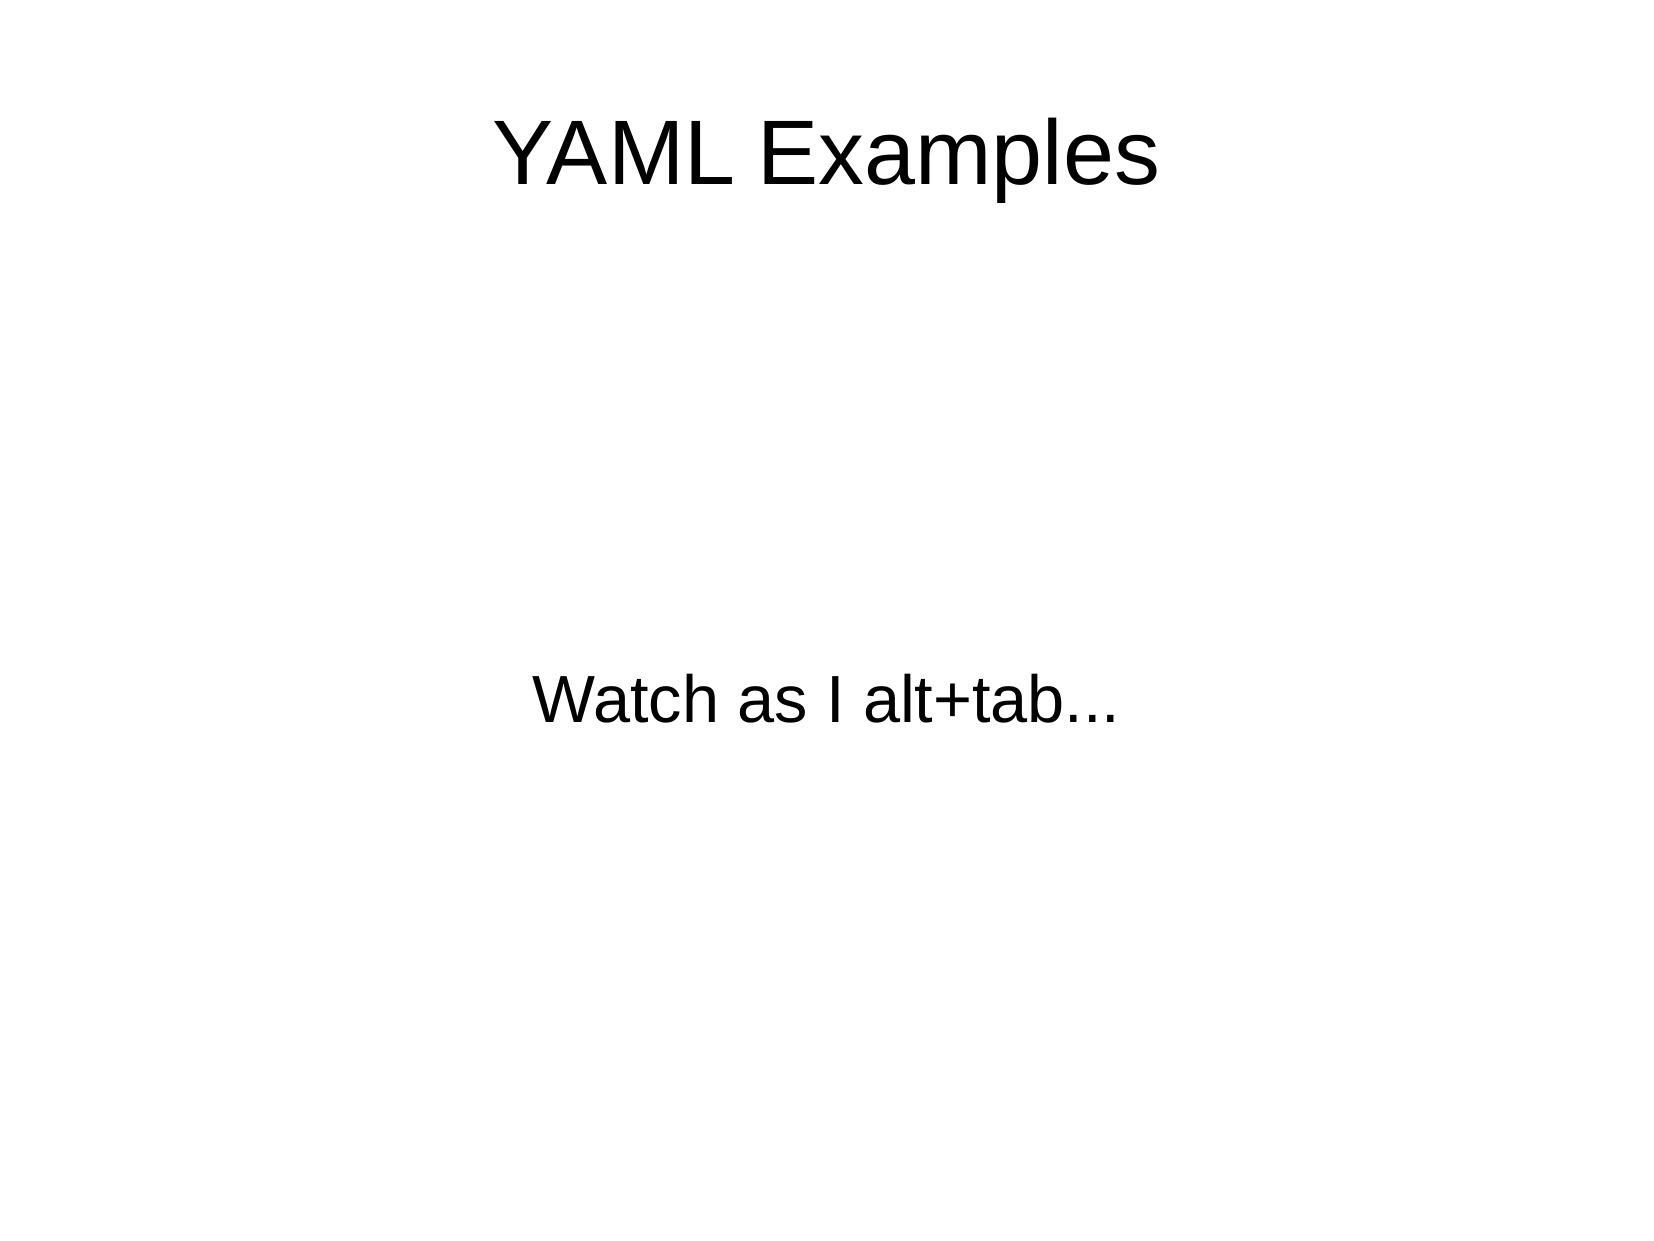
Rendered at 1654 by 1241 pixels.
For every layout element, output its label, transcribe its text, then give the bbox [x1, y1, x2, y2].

title YAML Examples [82, 49, 1571, 257]
subtitle Watch as I alt+tab... [82, 290, 1571, 1109]
